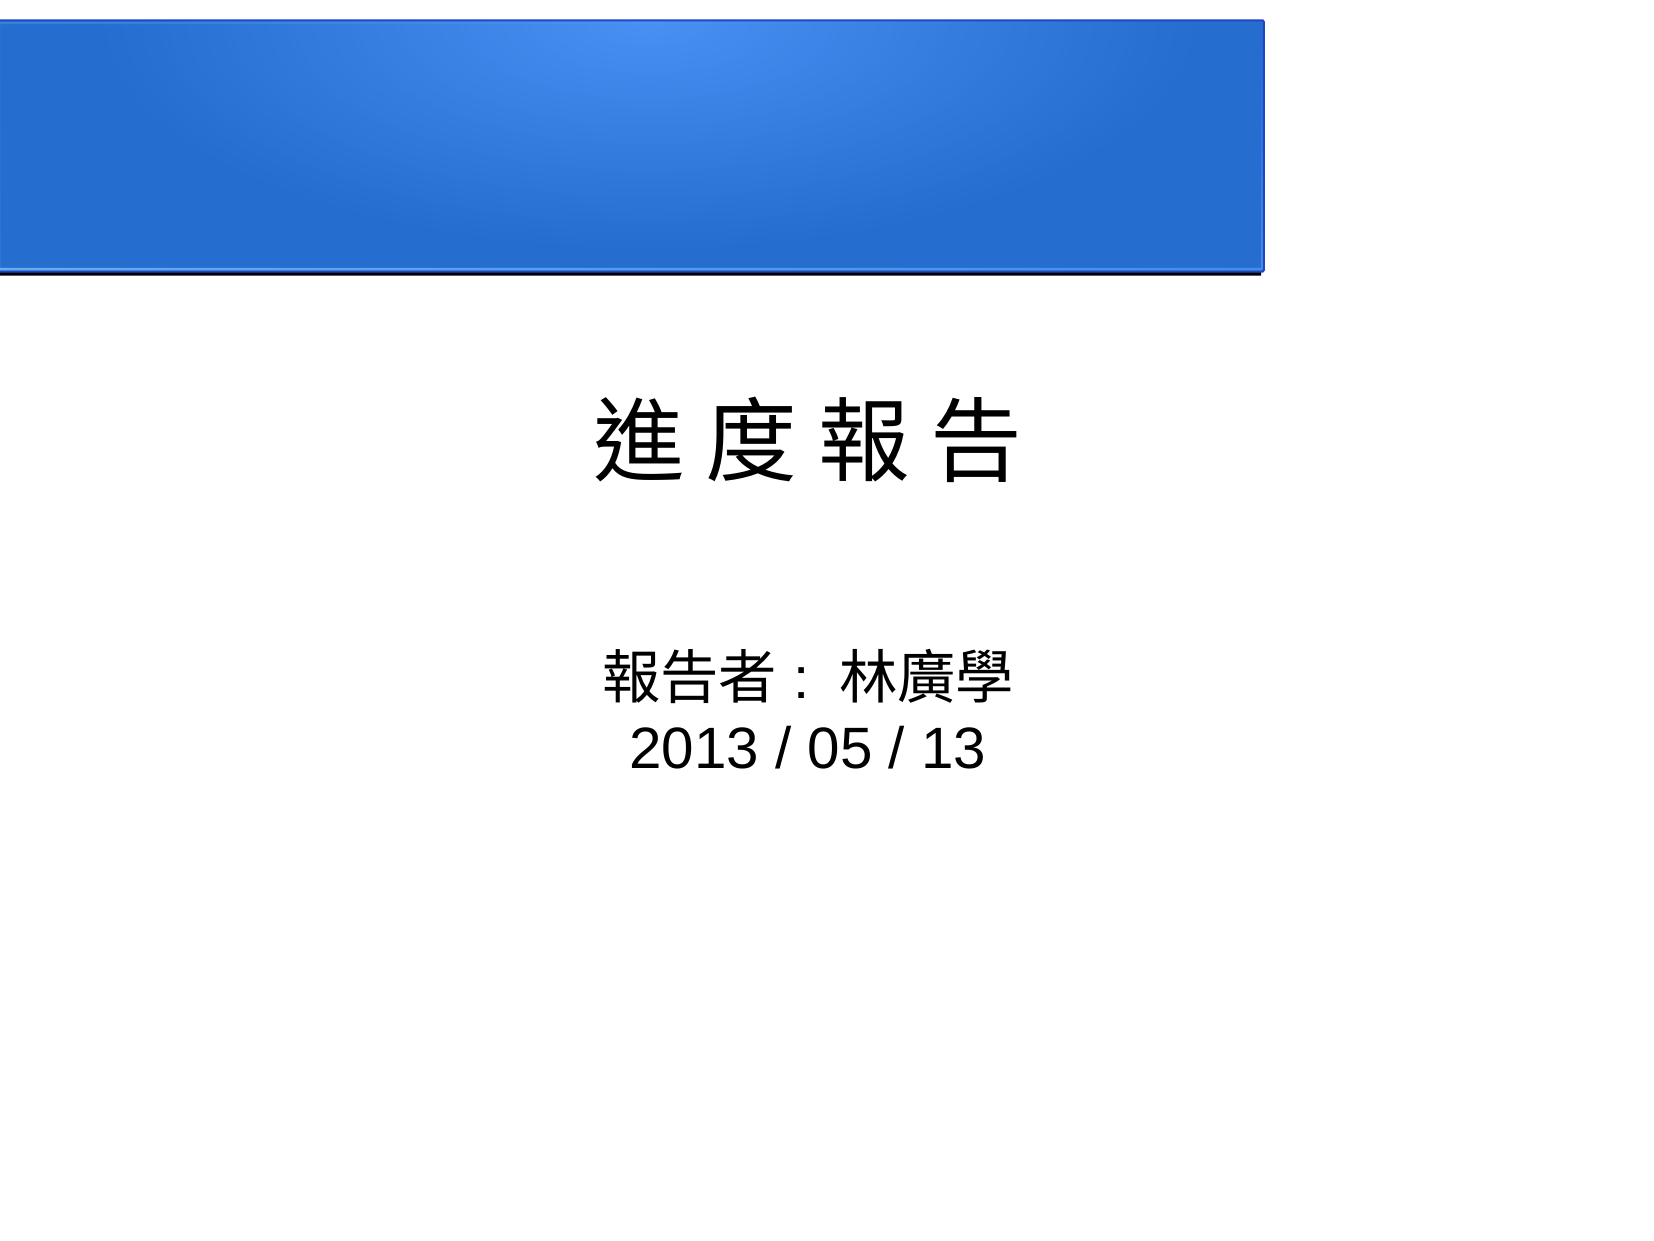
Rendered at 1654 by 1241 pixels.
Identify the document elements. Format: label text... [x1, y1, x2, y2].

subtitle 進 度 報 告 報告者: 林廣學 2013 / 05 / 13 [224, 94, 1392, 1055]
